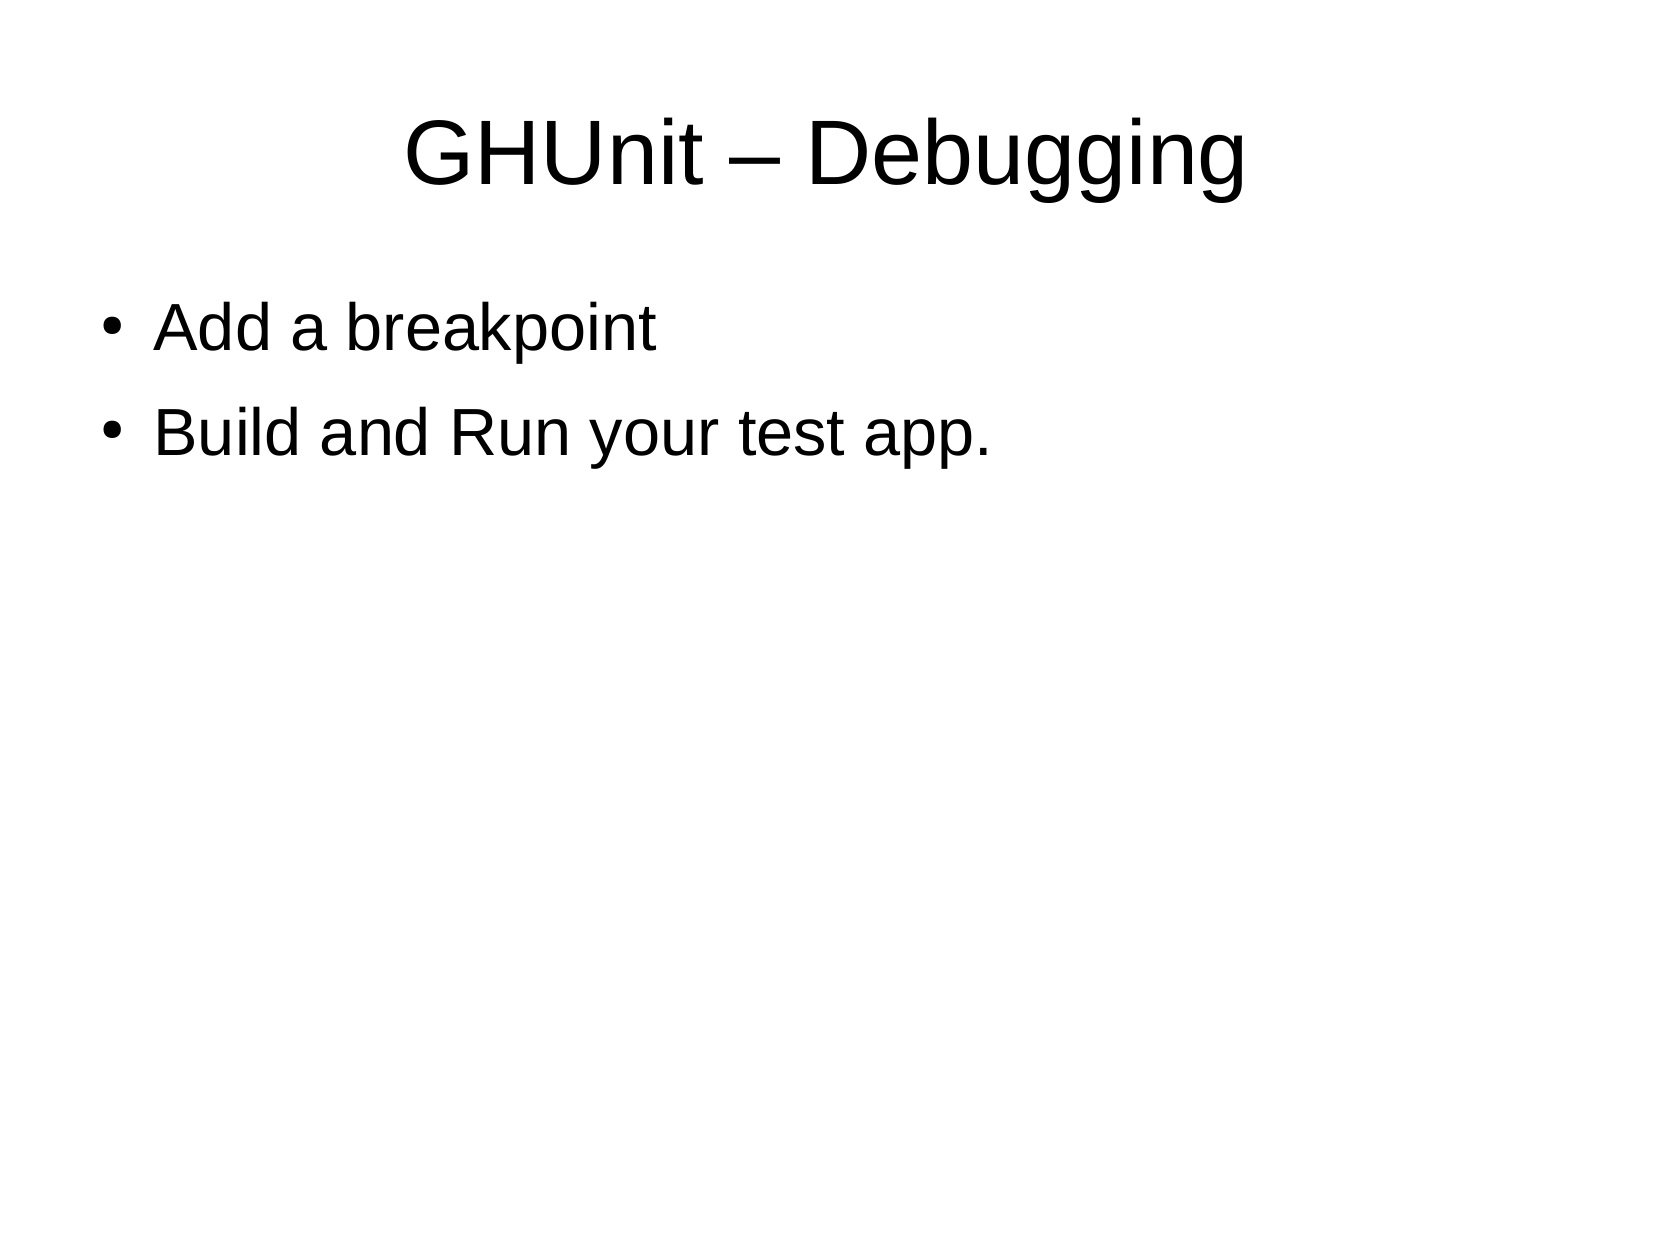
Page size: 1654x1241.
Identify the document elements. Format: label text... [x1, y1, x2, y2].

list Add a breakpoint Build and Run your test app. [82, 290, 1571, 1109]
title GHUnit – Debugging [82, 49, 1571, 257]
